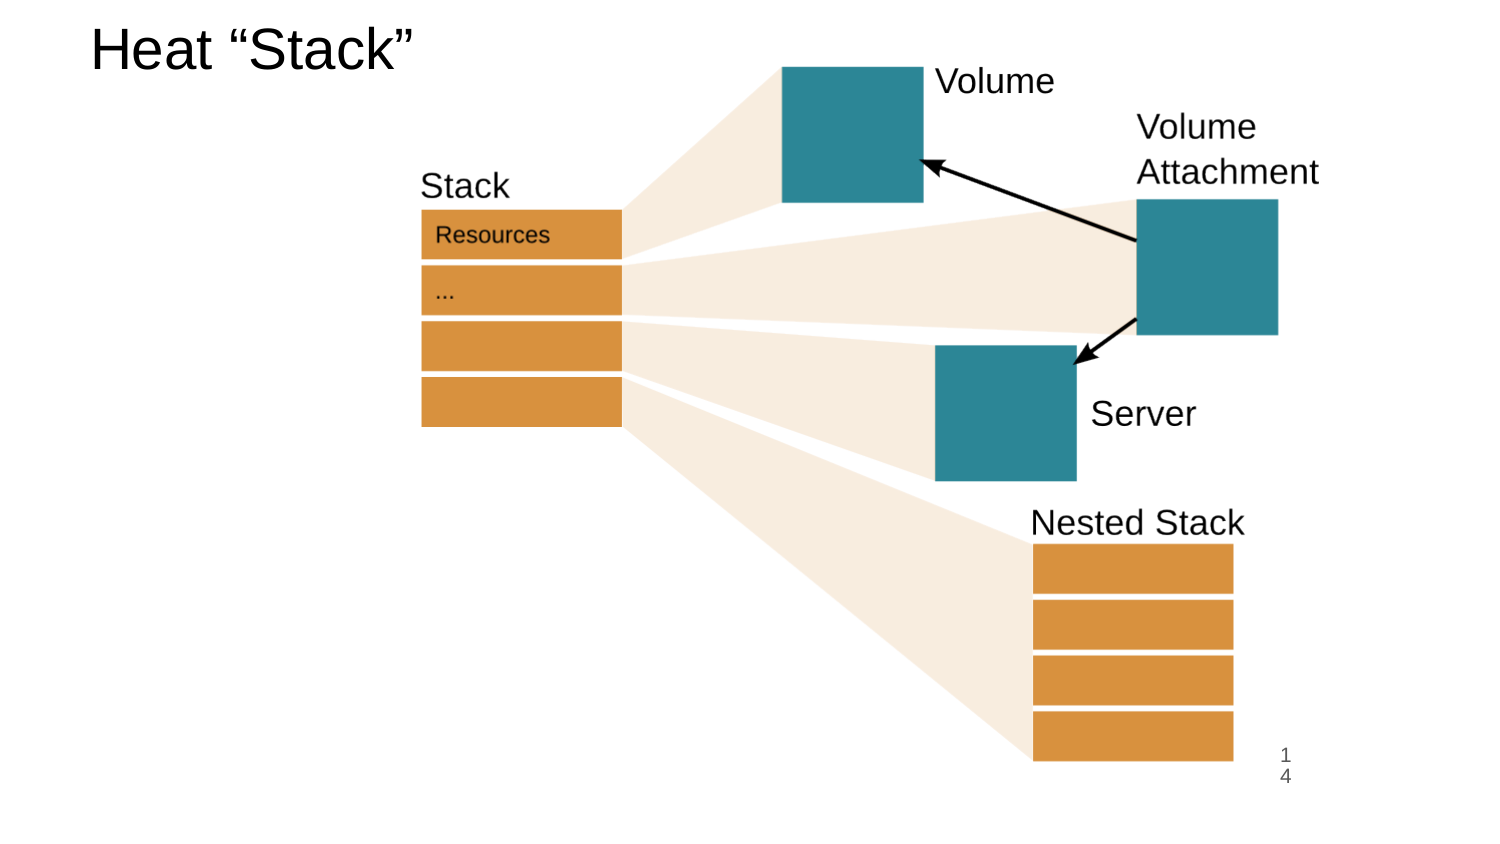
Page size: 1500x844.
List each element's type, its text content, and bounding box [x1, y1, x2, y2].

picture [311, 41, 1338, 811]
title Heat “Stack” [75, 0, 1425, 137]
